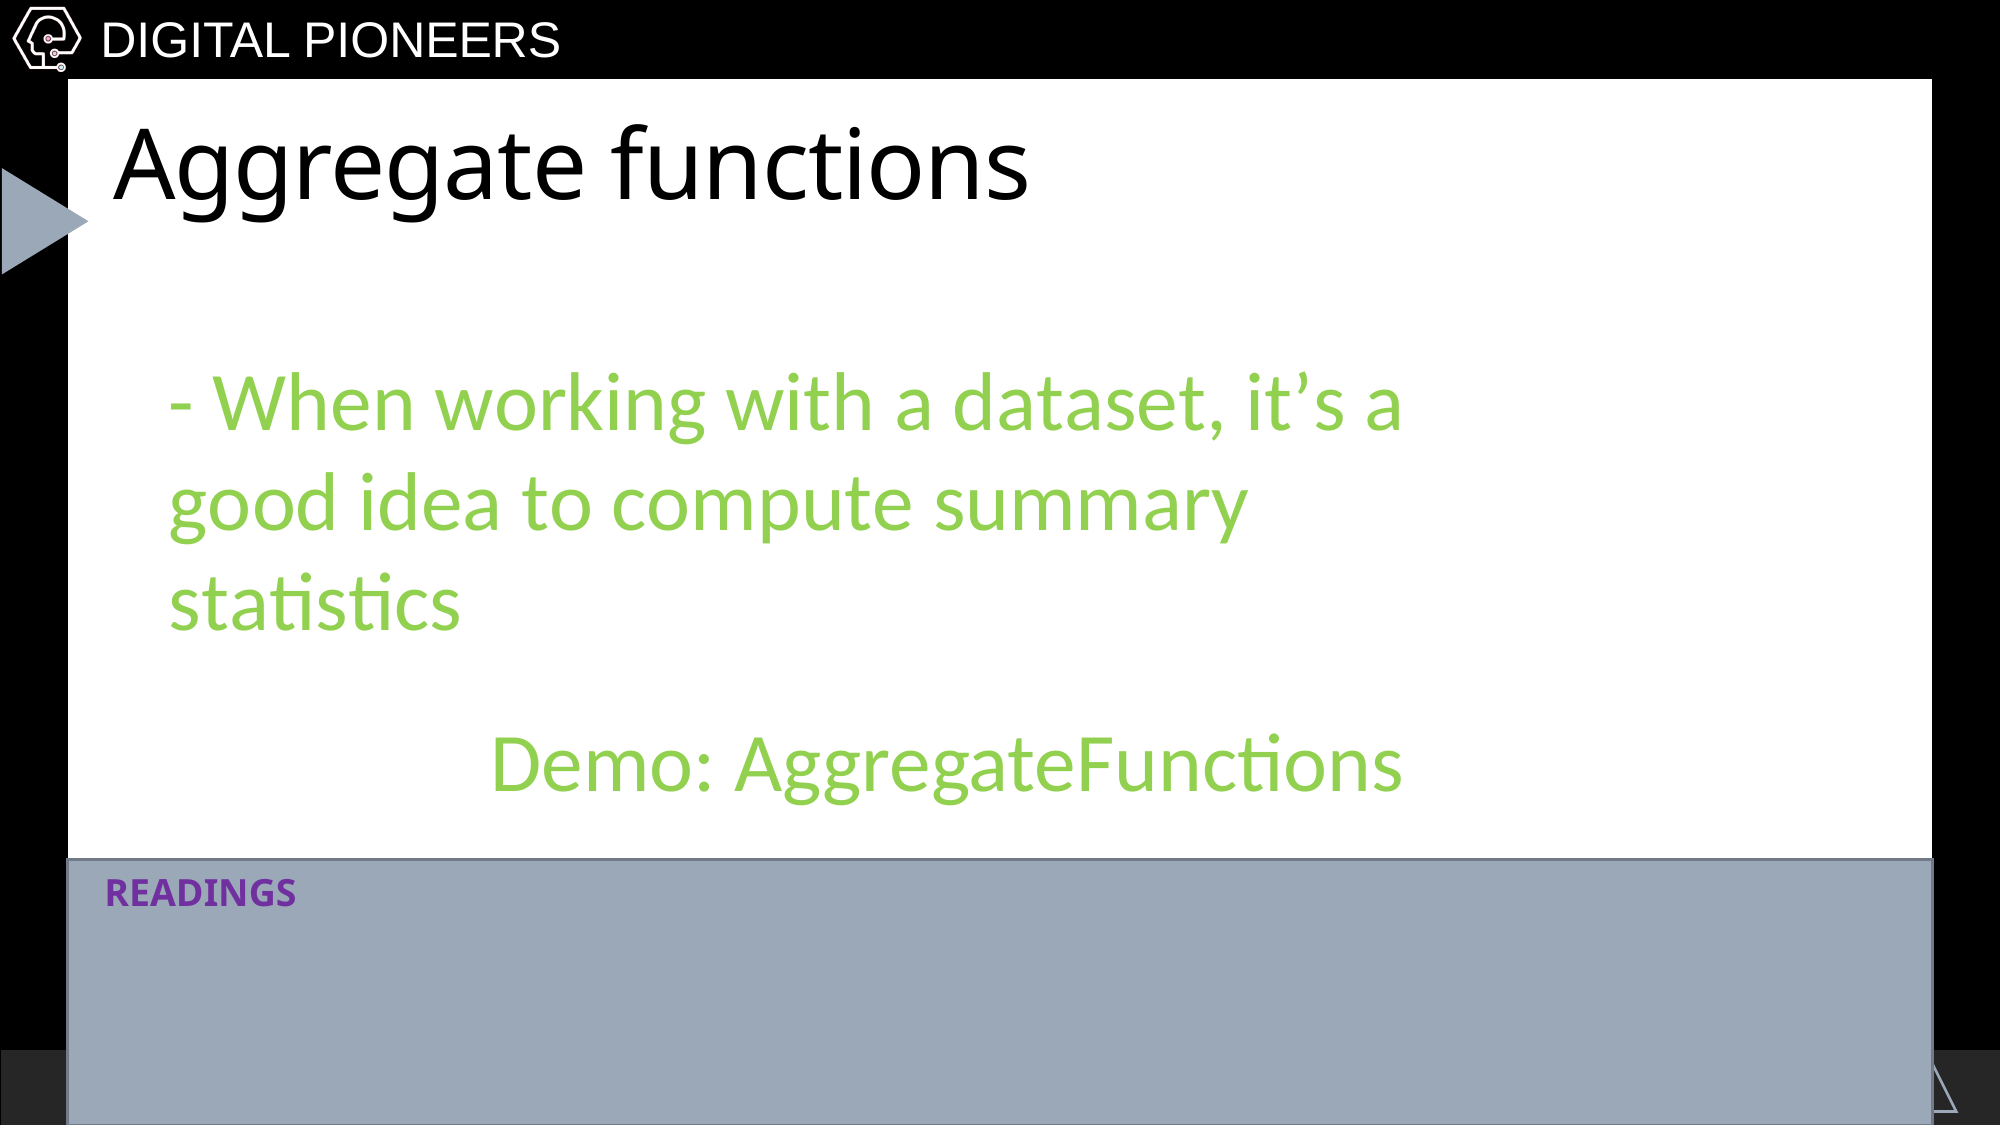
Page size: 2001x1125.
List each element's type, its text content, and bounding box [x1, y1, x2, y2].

title Aggregate functions [98, 93, 1813, 243]
text_box DIGITAL PIONEERS [85, 0, 596, 76]
text_box - When working with a dataset, it’s a good idea to compute summary statistics [153, 339, 1537, 700]
text_box READINGS [89, 861, 326, 922]
text_box Demo: AggregateFunctions [82, 700, 1813, 817]
picture [7, 5, 85, 73]
text_box [68, 860, 1933, 1125]
